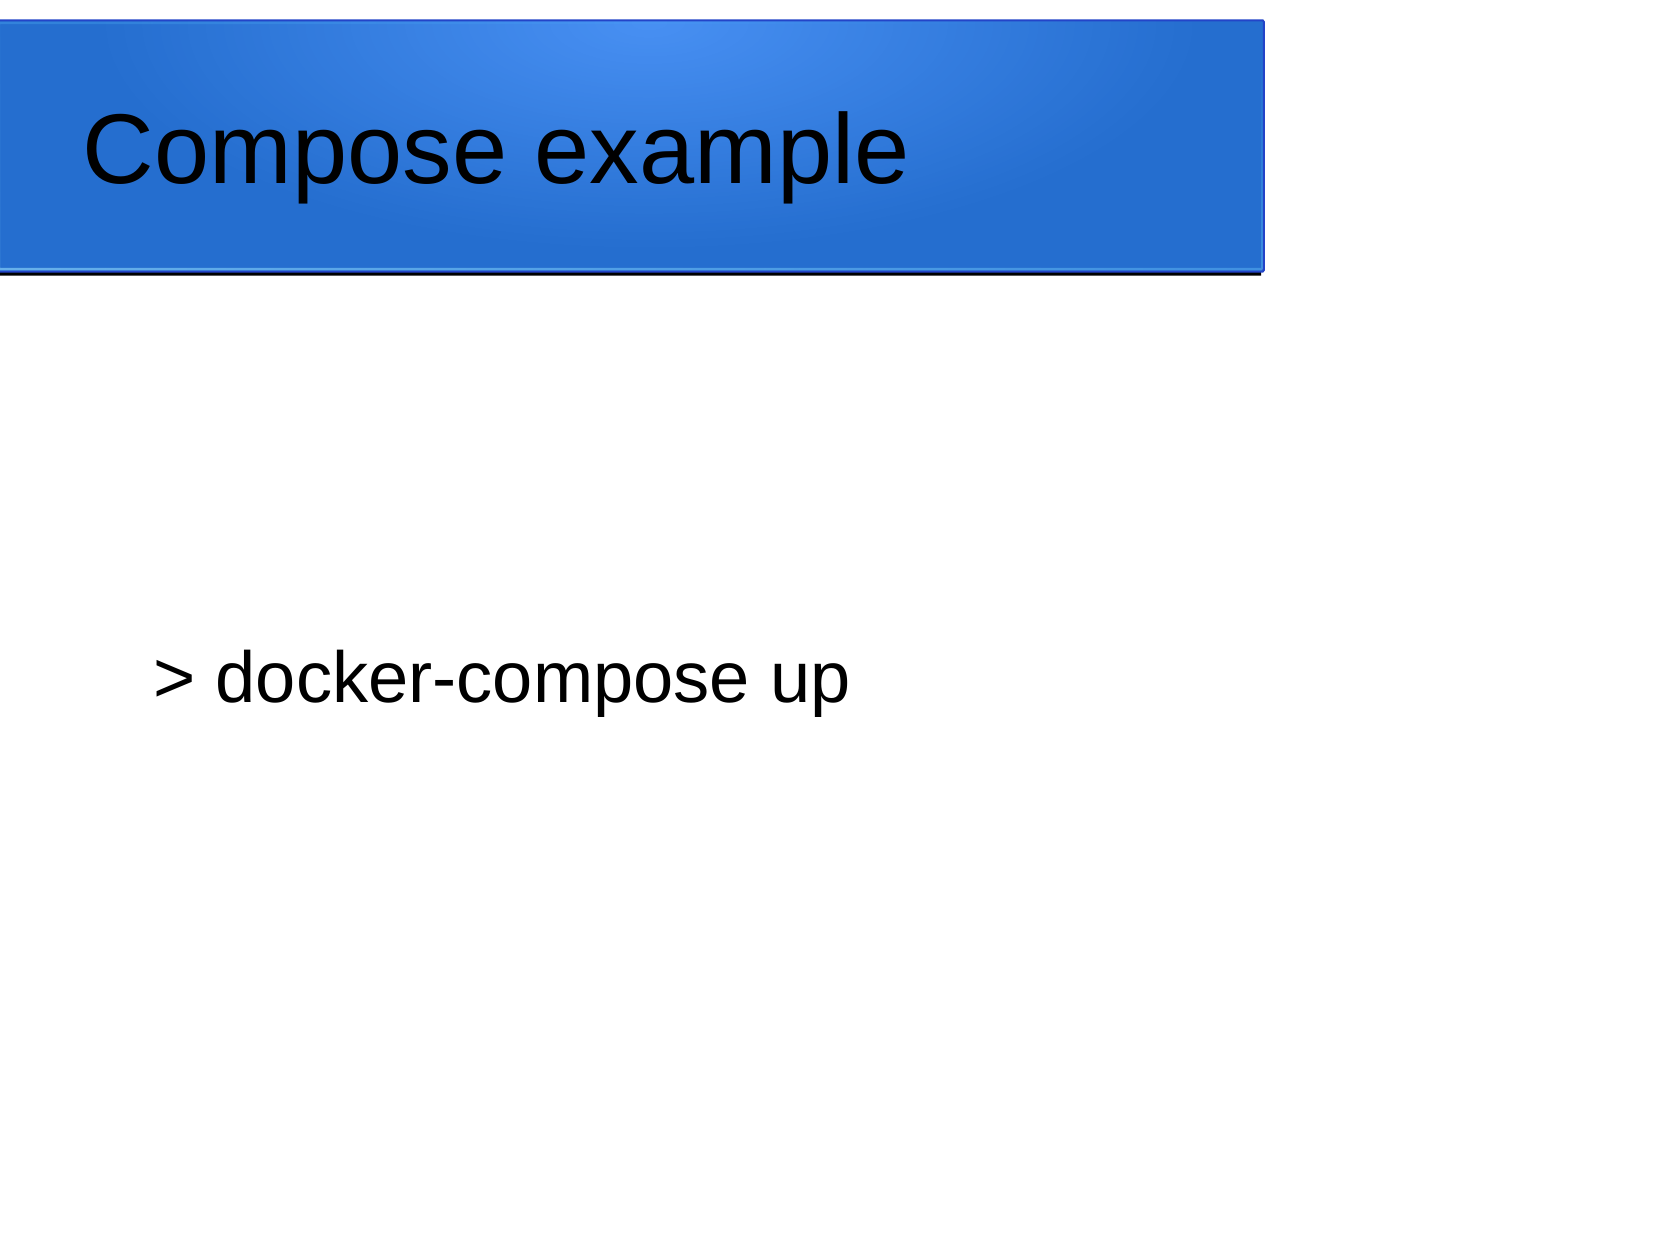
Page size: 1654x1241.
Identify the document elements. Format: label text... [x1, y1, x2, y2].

list > docker-compose up [82, 299, 1571, 1019]
title Compose example [82, 47, 1235, 252]
